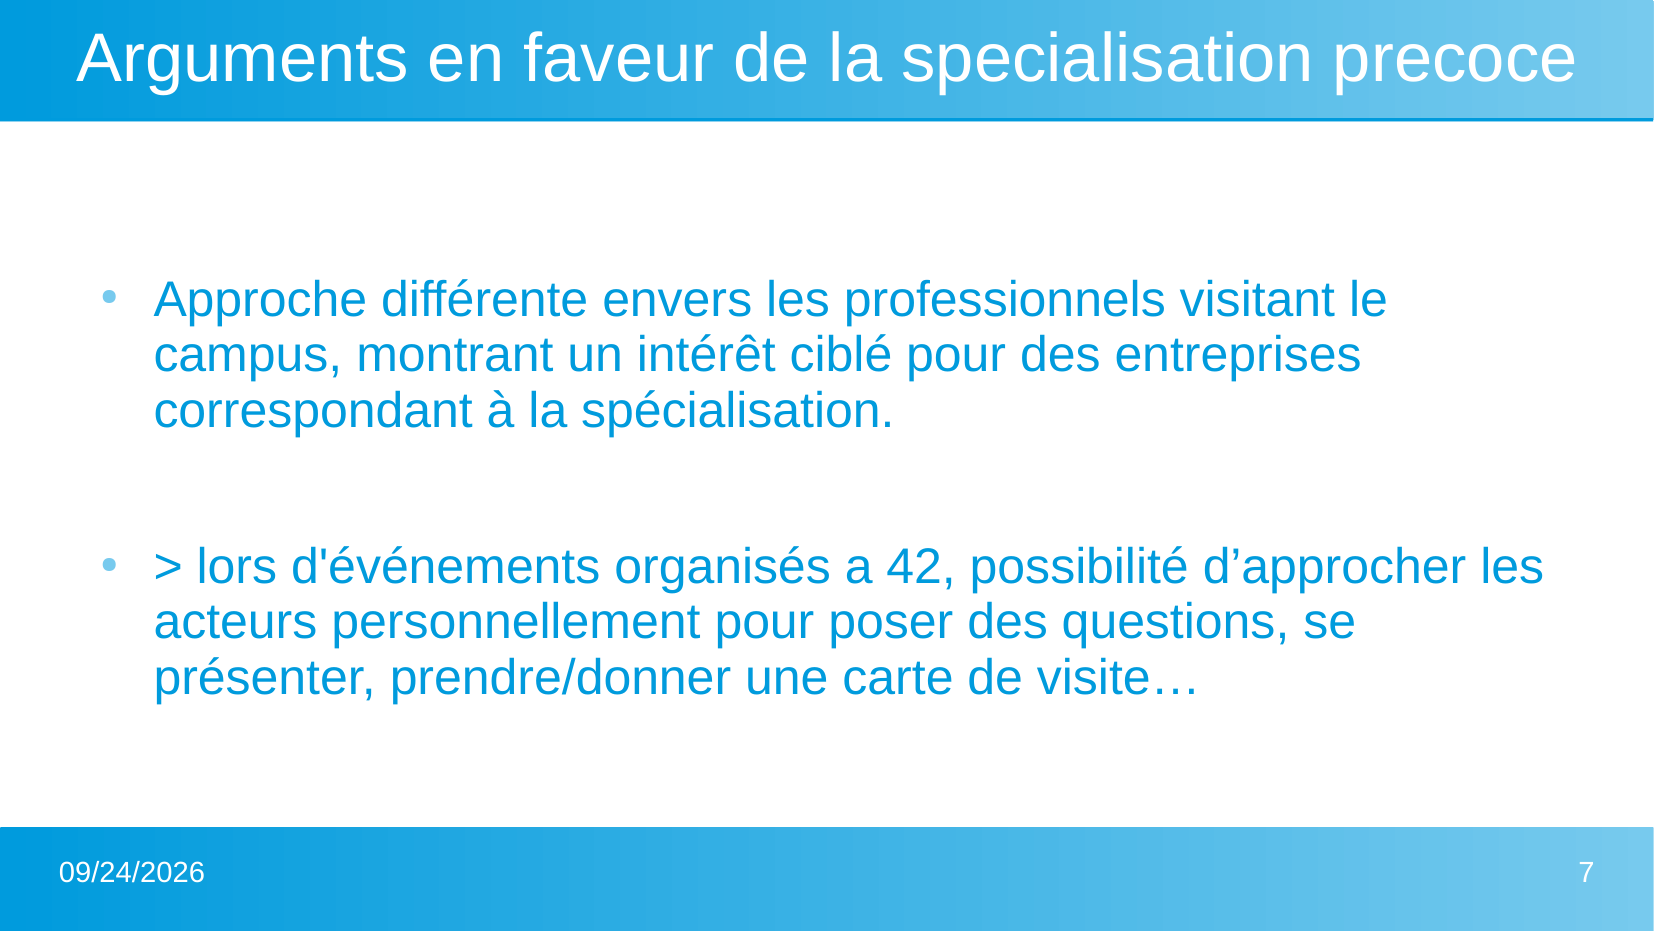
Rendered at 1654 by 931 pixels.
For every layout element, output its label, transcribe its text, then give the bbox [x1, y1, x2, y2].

title Arguments en faveur de la specialisation precoce [27, 0, 1629, 161]
list Approche différente envers les professionnels visitant le campus, montrant un intérêt ciblé pour des entreprises correspondant à la spécialisation. > lors d'événements organisés a 42, possibilité d’approcher les acteurs personnellement pour poser des questions, se présenter, prendre/donner une carte de visite… [82, 270, 1571, 811]
